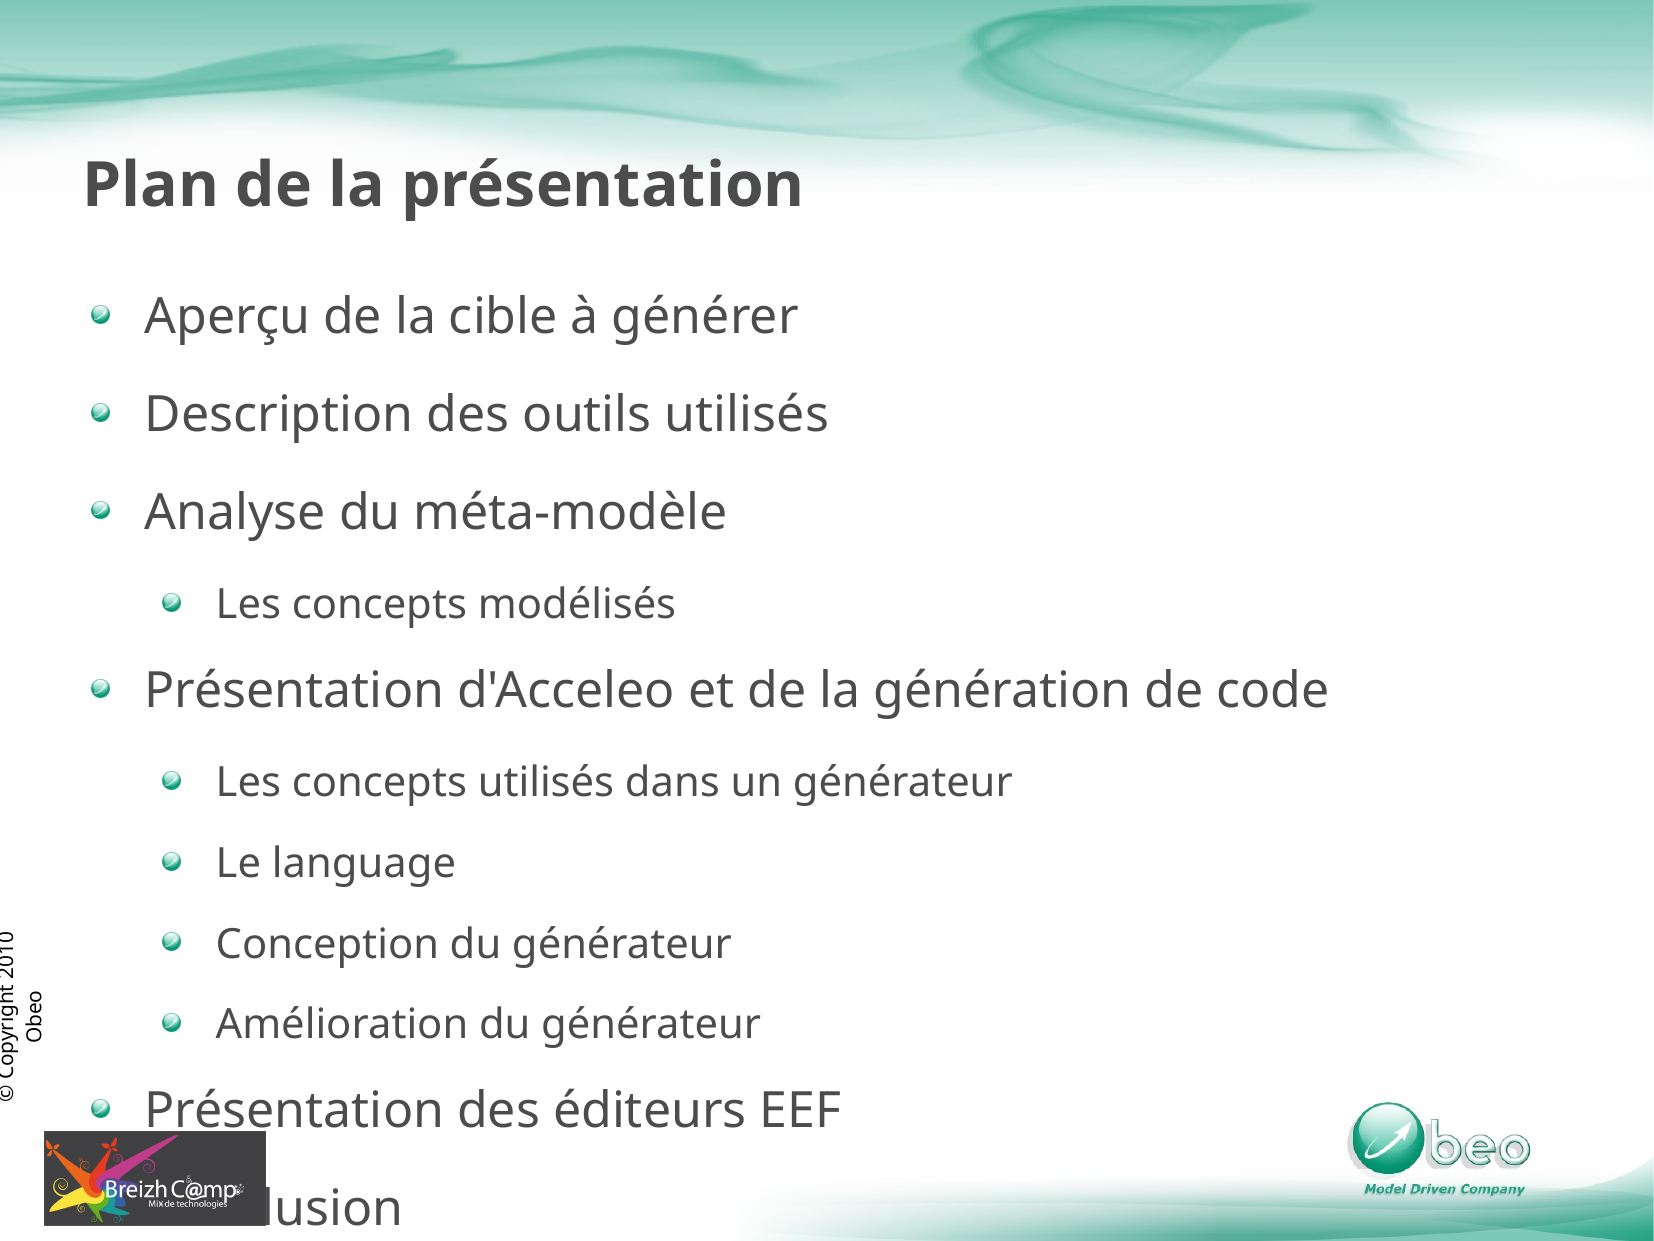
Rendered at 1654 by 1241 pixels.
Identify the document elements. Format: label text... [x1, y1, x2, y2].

picture [0, 1100, 1654, 1241]
title Plan de la présentation [82, 78, 1571, 280]
picture [0, 0, 1654, 192]
list Aperçu de la cible à générer Description des outils utilisés Analyse du méta-modèle Les concepts modélisés Présentation d'Acceleo et de la génération de code Les concepts utilisés dans un générateur Le language Conception du générateur Amélioration du générateur Présentation des éditeurs EEF Conclusion [73, 280, 1595, 1133]
